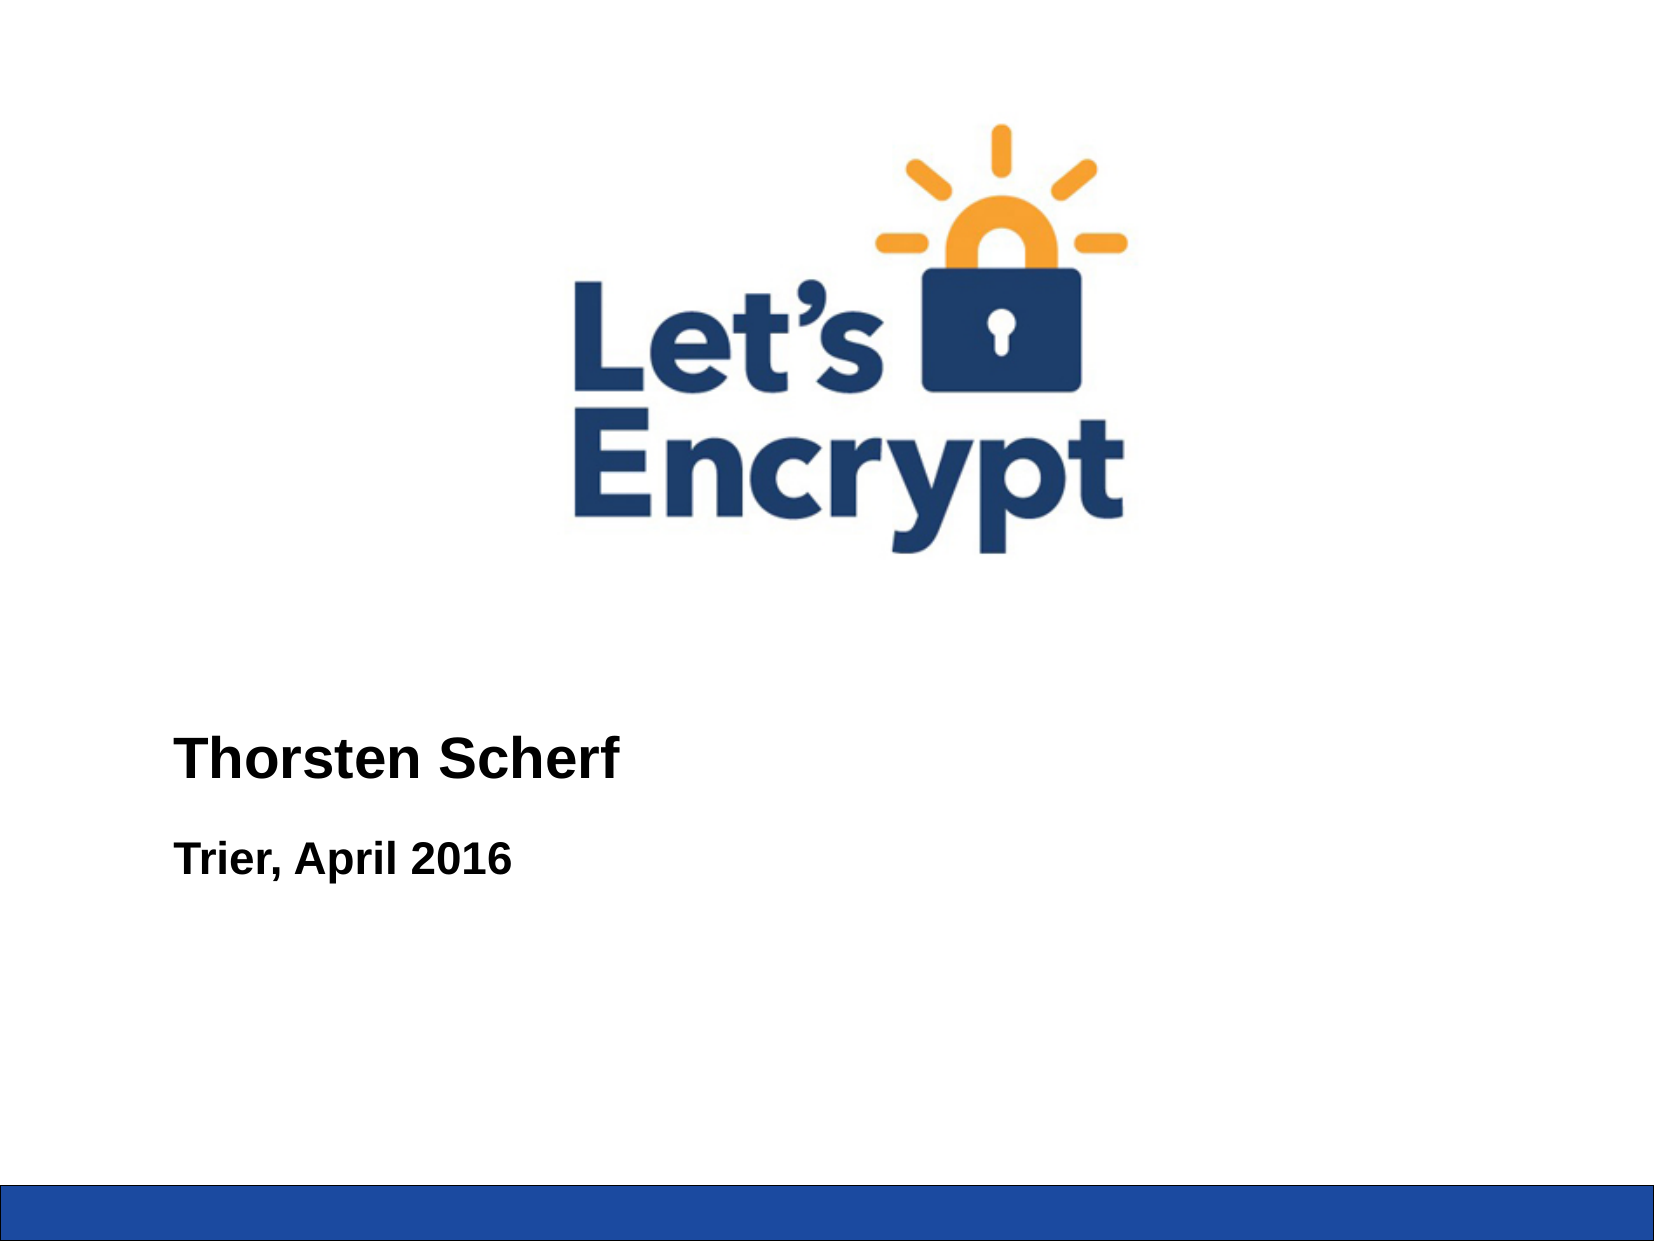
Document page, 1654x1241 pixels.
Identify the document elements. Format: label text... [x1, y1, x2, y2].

text_box Thorsten Scherf Trier, April 2016 [158, 718, 695, 892]
picture [223, 98, 1479, 582]
